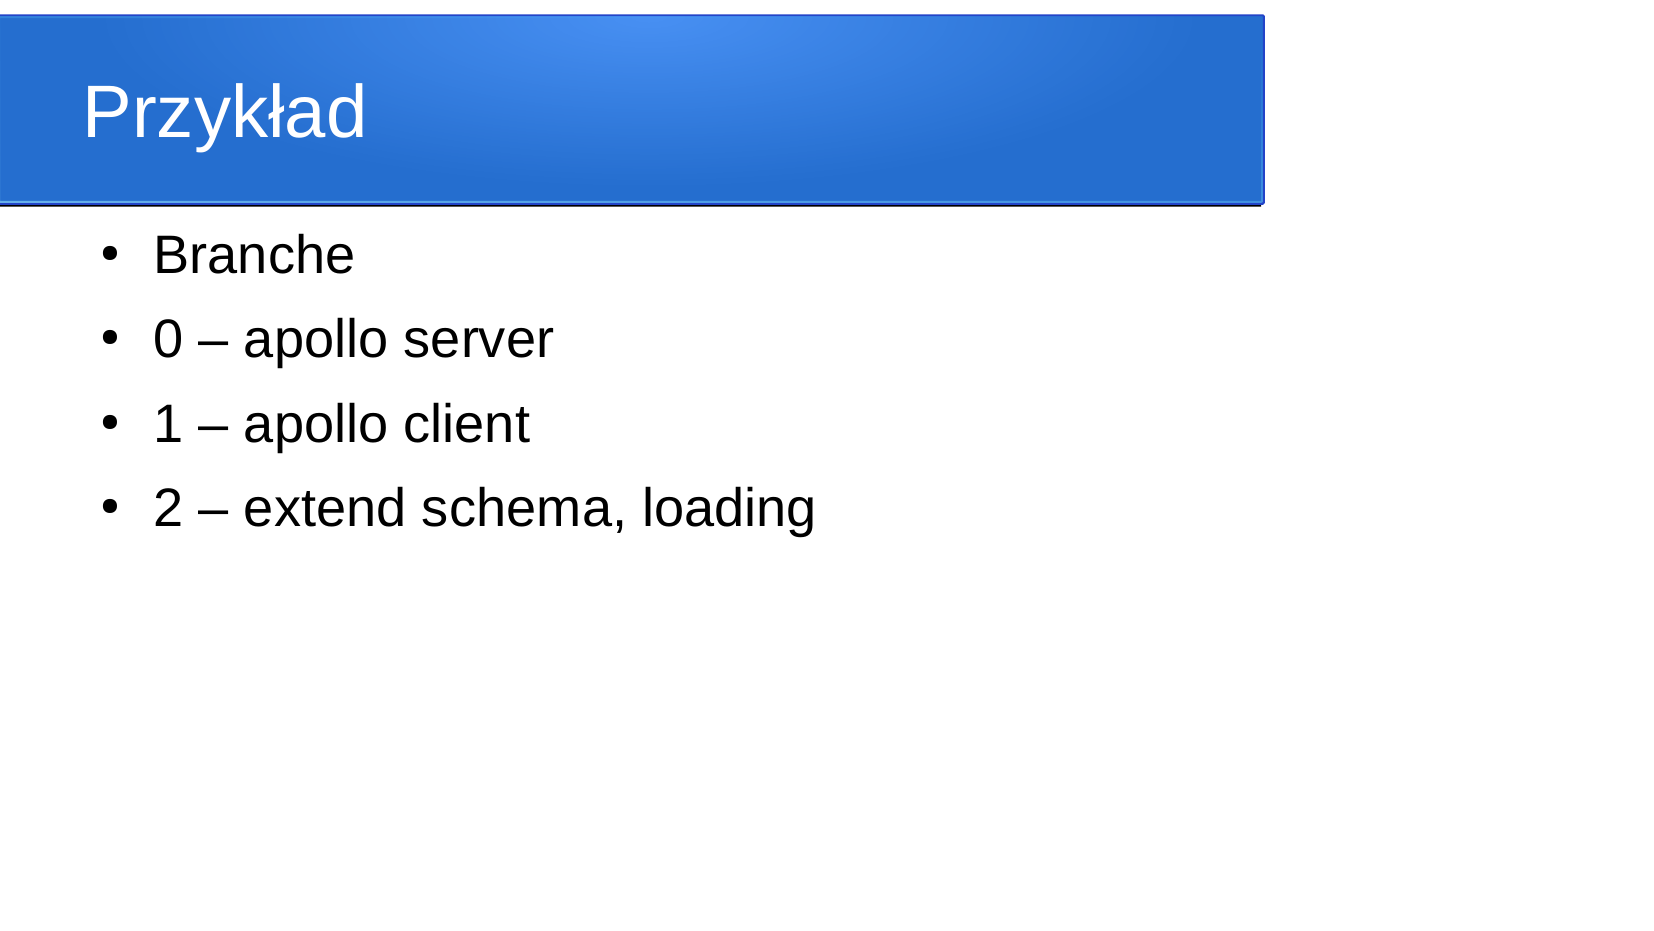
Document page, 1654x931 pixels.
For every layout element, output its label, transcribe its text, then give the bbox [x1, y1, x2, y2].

title Przykład [82, 35, 1235, 189]
list Branche 0 – apollo server 1 – apollo client 2 – extend schema, loading [82, 224, 1571, 764]
